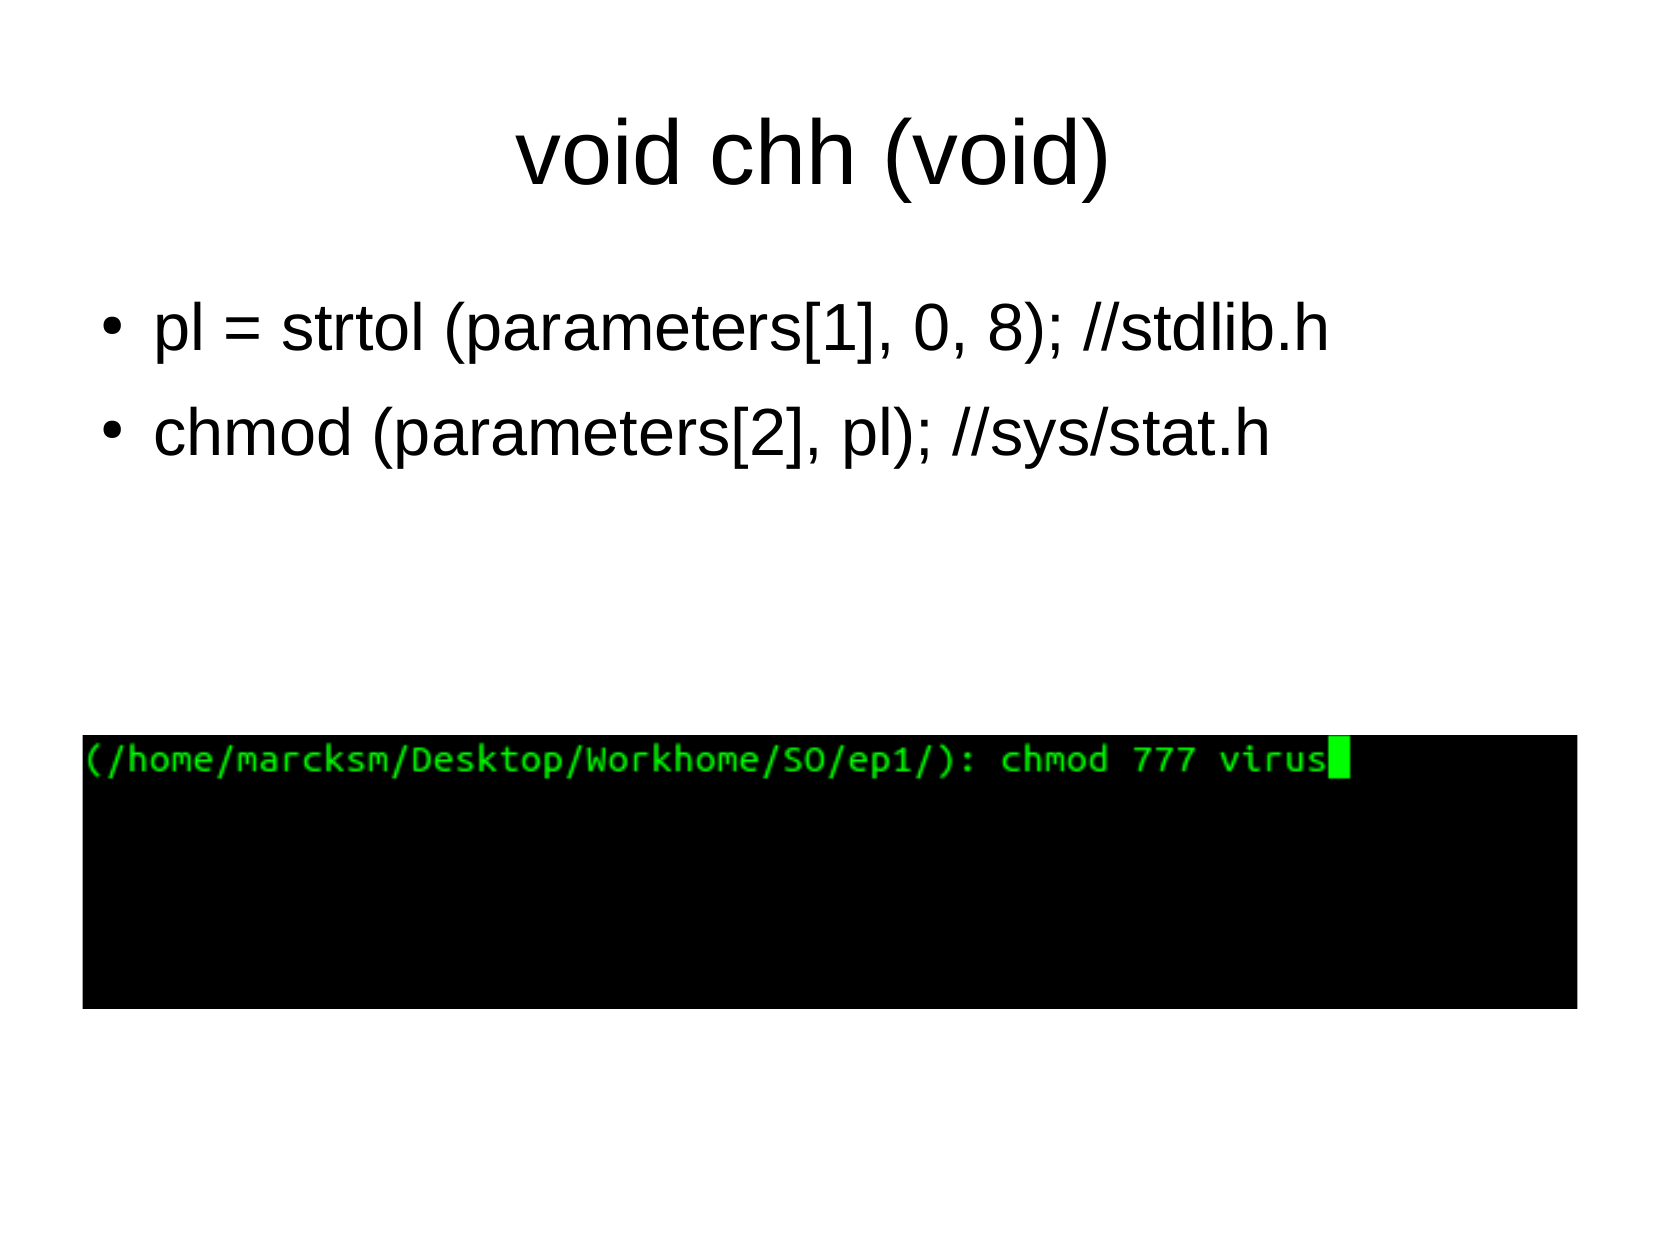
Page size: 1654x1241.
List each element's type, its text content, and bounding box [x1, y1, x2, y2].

picture [82, 735, 1578, 1009]
list pl = strtol (parameters[1], 0, 8); //stdlib.h chmod (parameters[2], pl); /​/sys/stat.h [82, 290, 1571, 735]
title void chh (void) [82, 49, 1571, 257]
